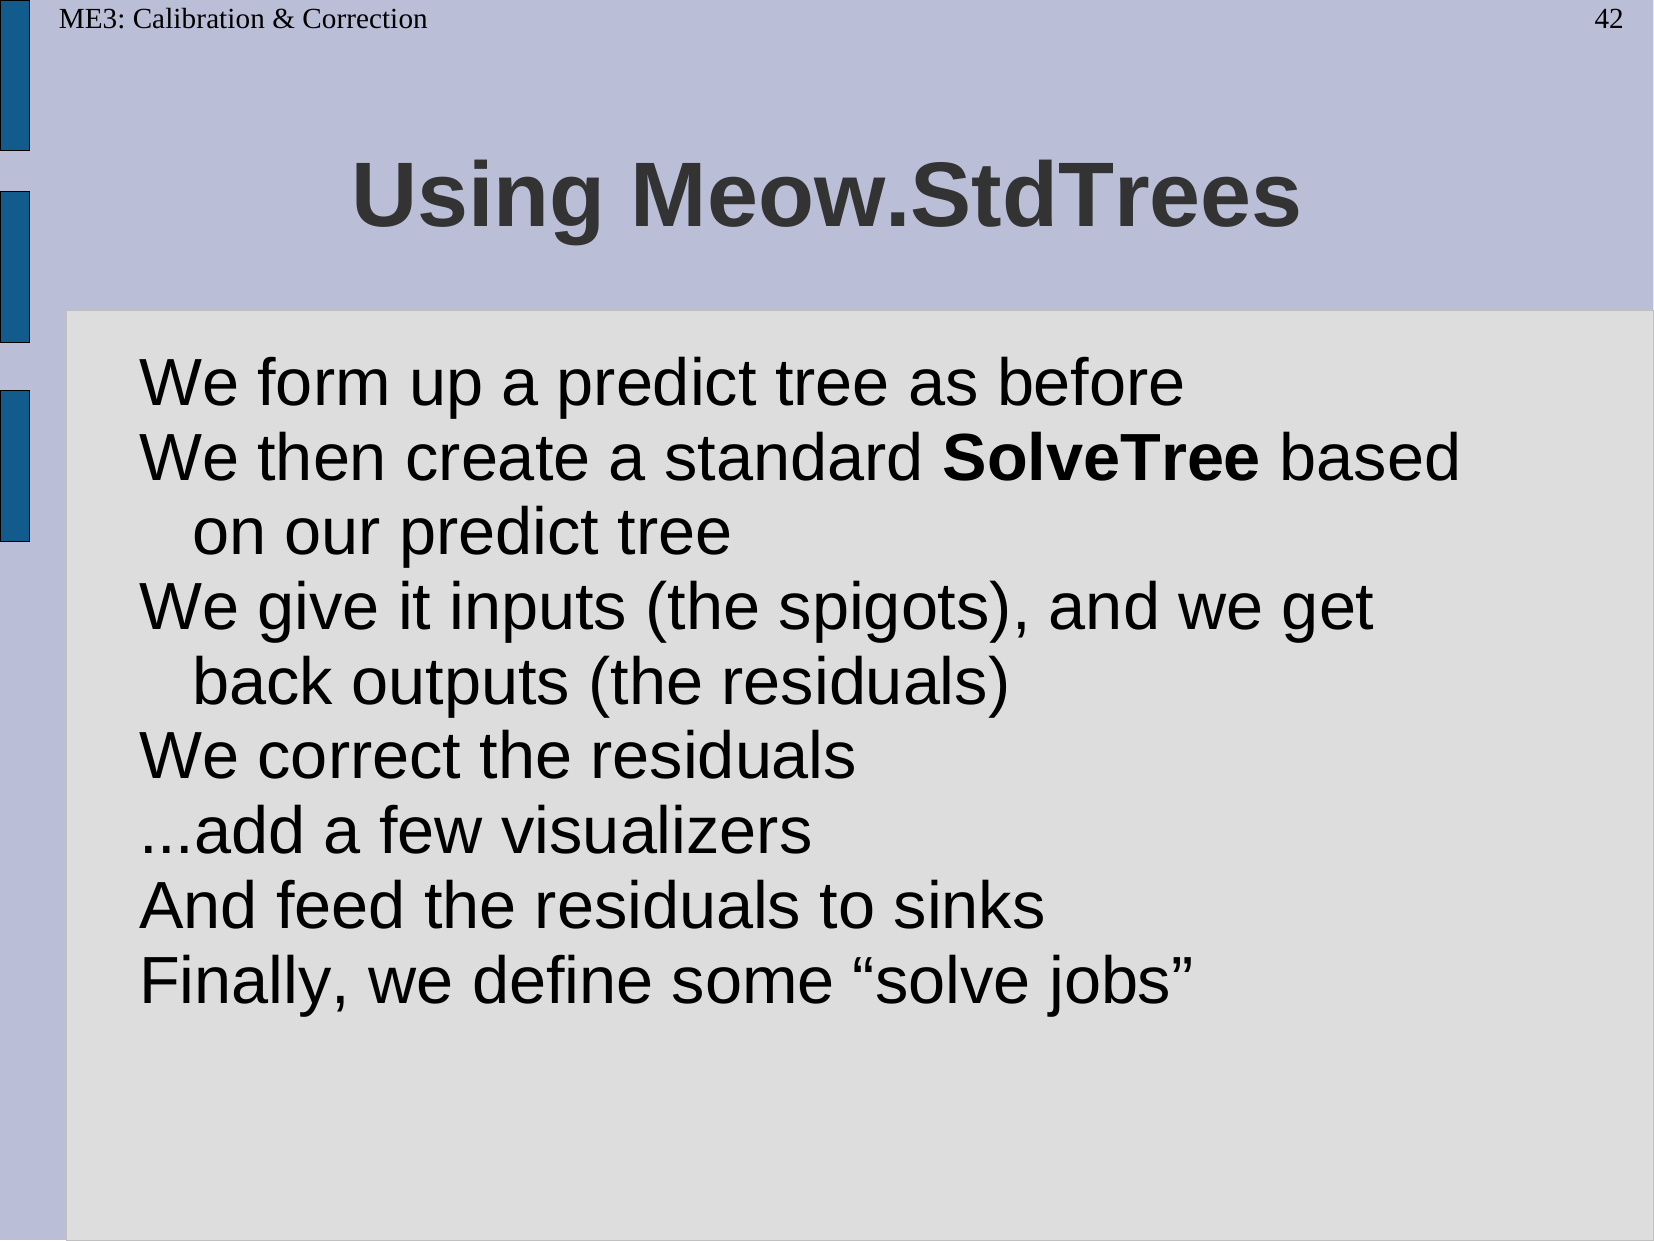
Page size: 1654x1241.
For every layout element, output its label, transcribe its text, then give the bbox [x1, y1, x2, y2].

title Using Meow.StdTrees [121, 98, 1534, 291]
list We form up a predict tree as before We then create a standard SolveTree based on our predict tree We give it inputs (the spigots), and we get back outputs (the residuals) We correct the residuals ...add a few visualizers And feed the residuals to sinks Finally, we define some “solve jobs” [121, 344, 1534, 1112]
